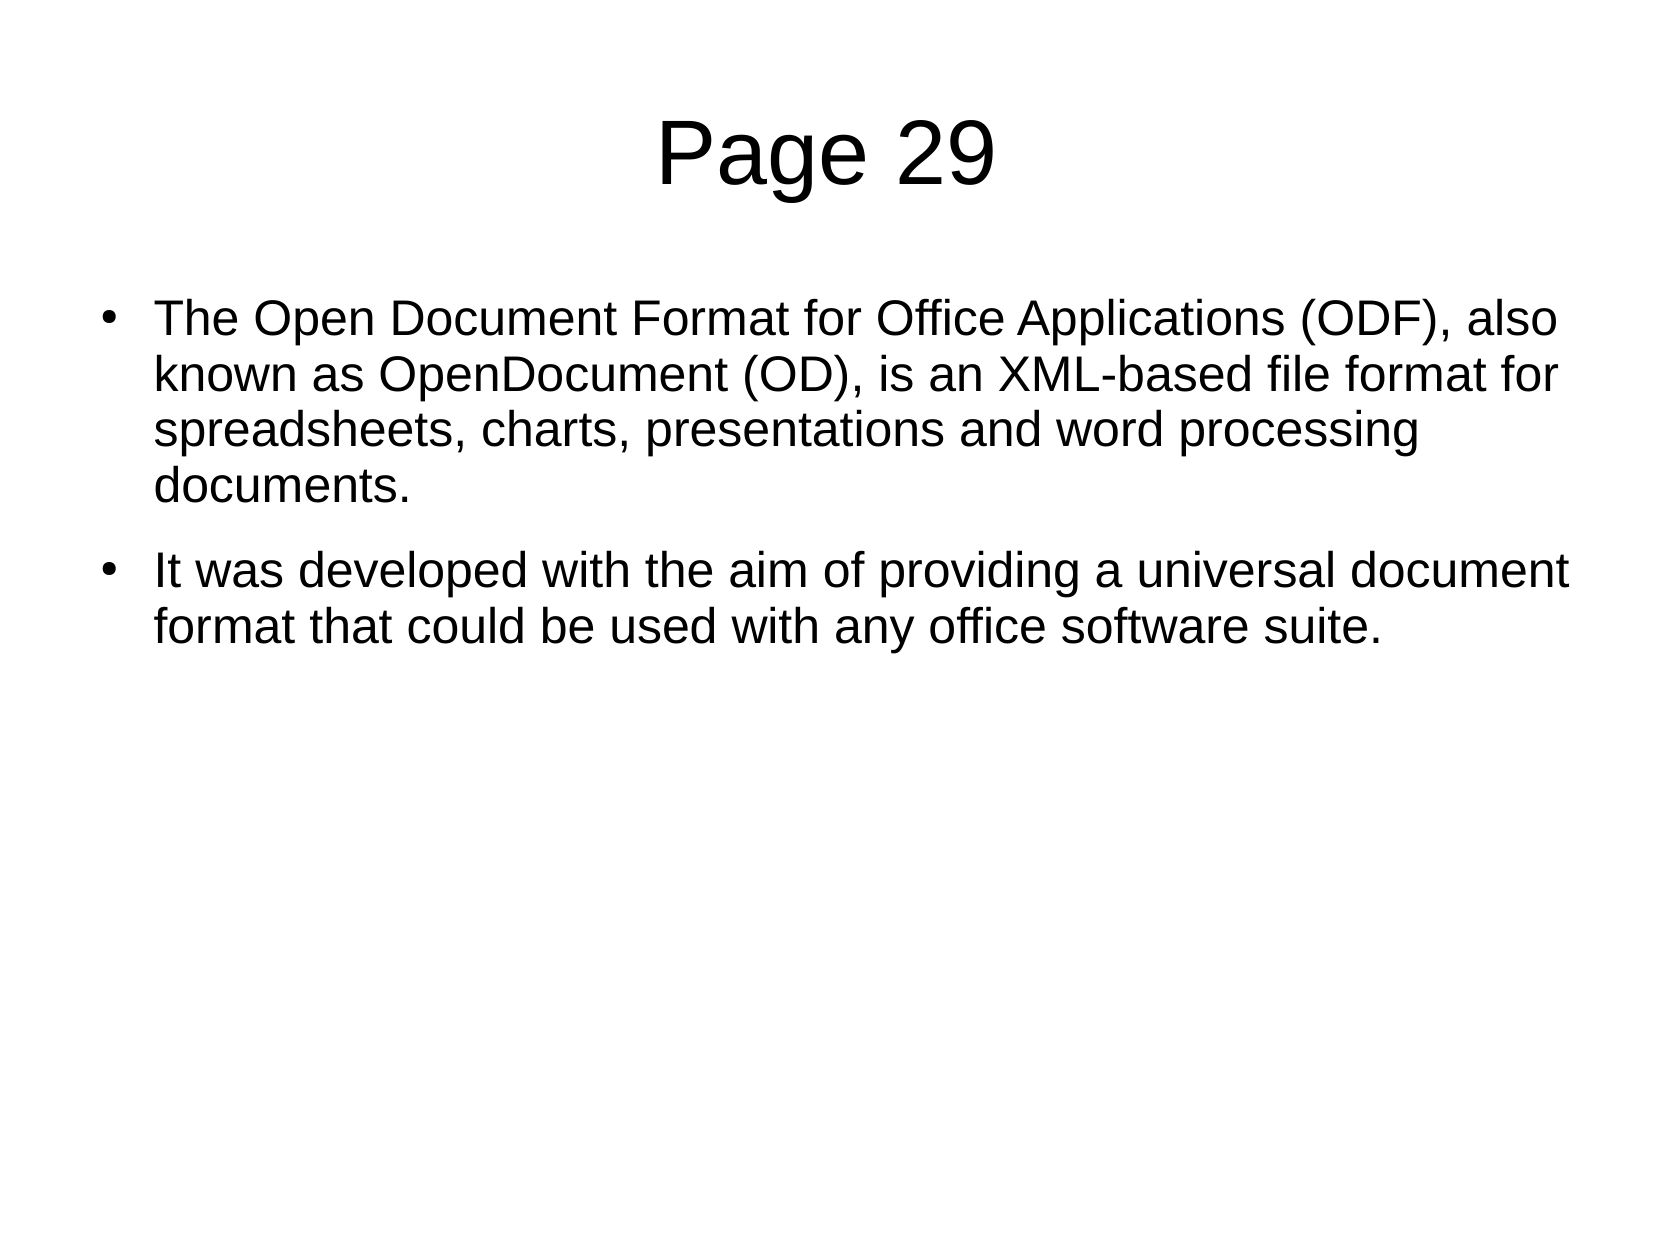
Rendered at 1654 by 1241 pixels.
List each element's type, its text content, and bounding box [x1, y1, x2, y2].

title Page 29 [82, 49, 1571, 257]
list The Open Document Format for Office Applications (ODF), also known as OpenDocument (OD), is an XML-based file format for spreadsheets, charts, presentations and word processing documents. It was developed with the aim of providing a universal document format that could be used with any office software suite. [82, 290, 1571, 1109]
